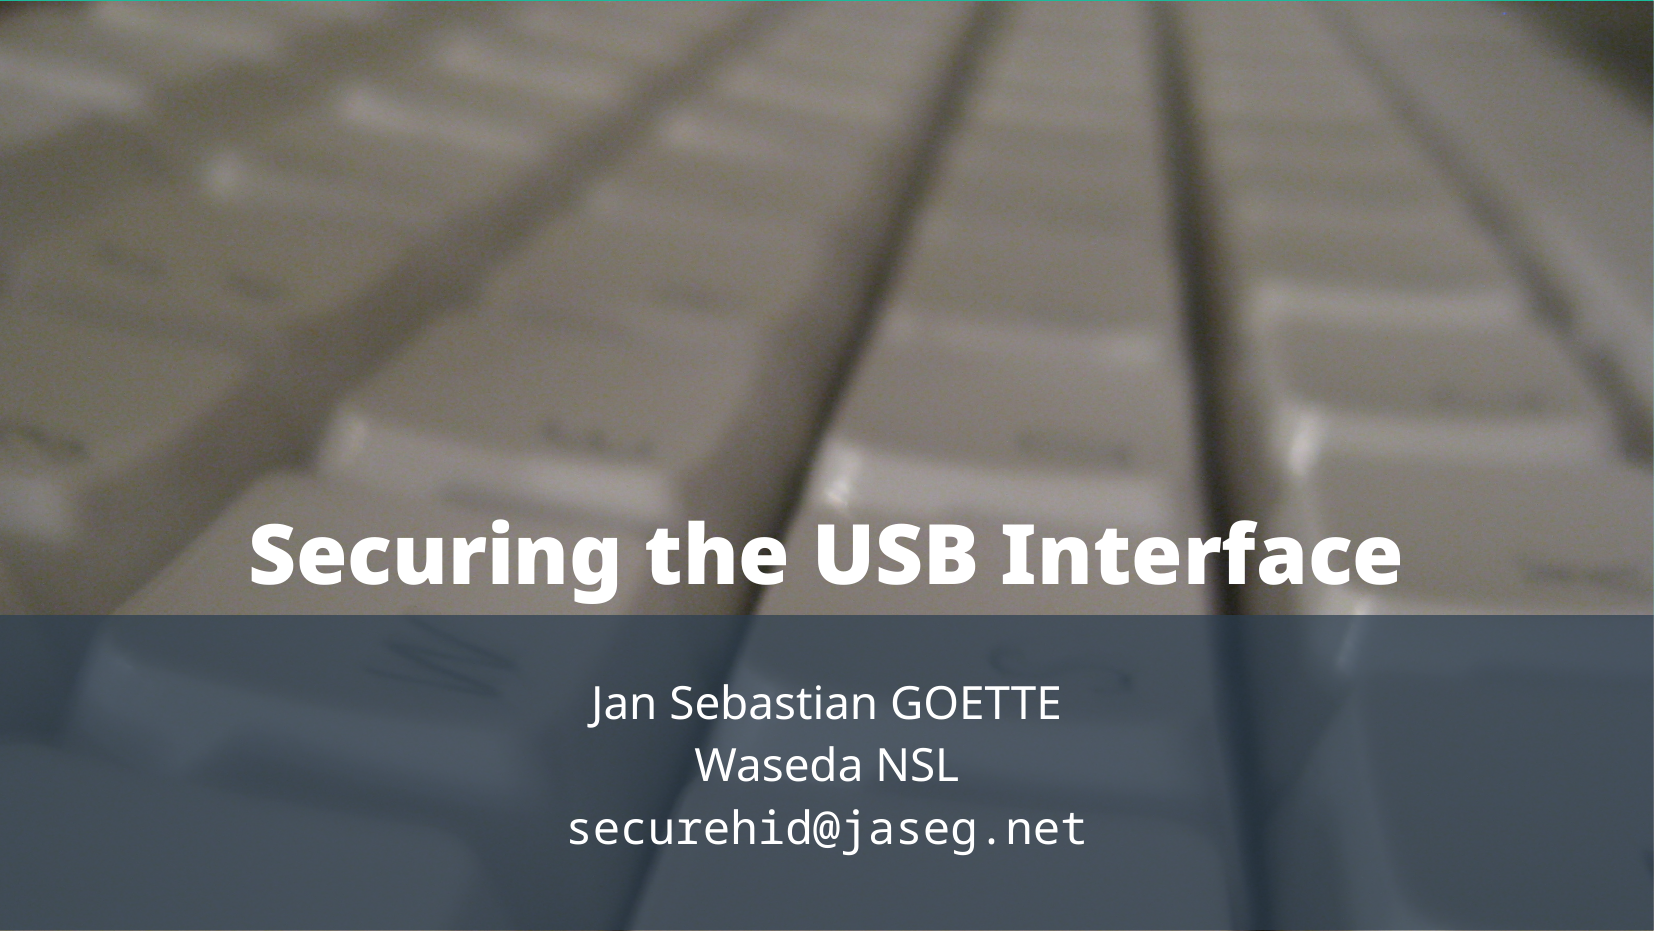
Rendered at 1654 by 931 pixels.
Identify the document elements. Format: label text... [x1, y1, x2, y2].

subtitle Jan Sebastian GOETTE Waseda NSL securehid@jaseg.net [59, 642, 1595, 886]
picture [0, 1, 1654, 615]
text_box [0, 615, 1654, 931]
title Securing the USB Interface [59, 445, 1595, 603]
